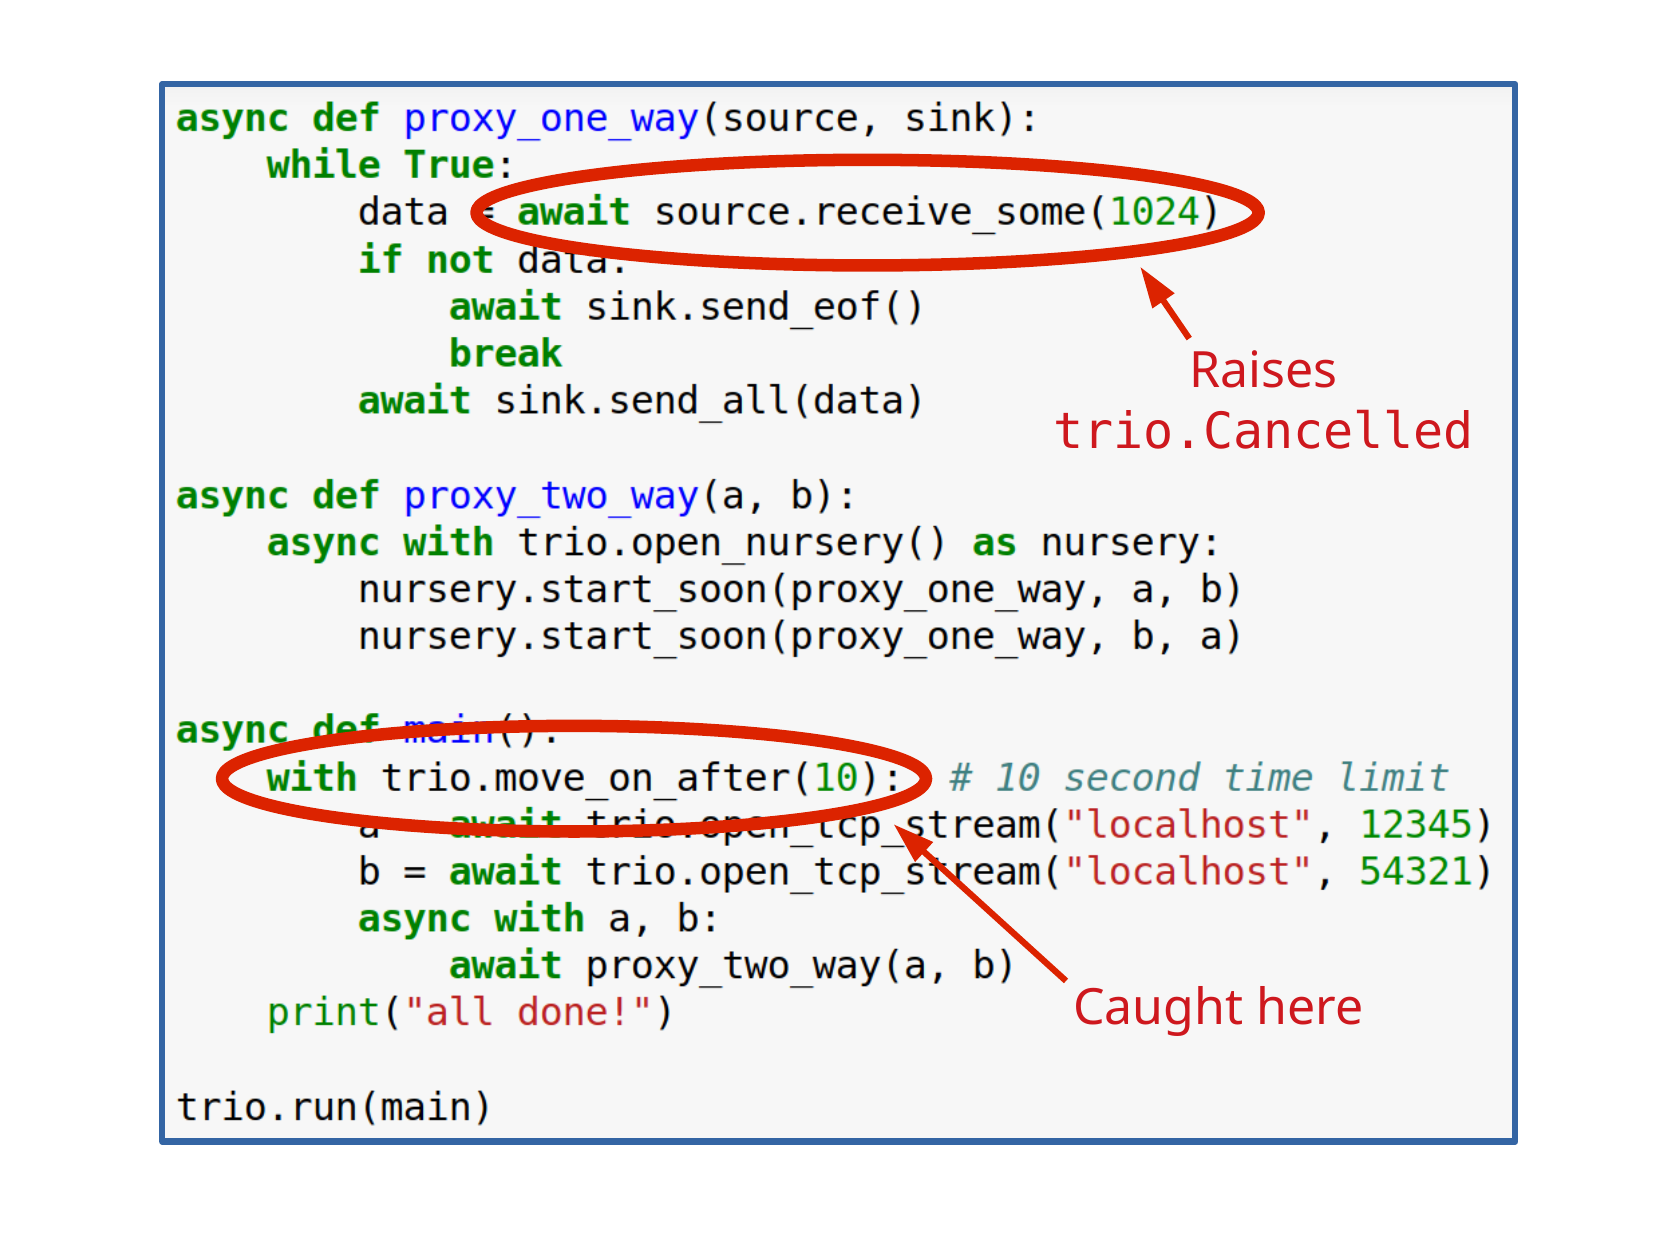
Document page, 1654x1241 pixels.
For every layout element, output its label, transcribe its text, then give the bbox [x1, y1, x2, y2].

text_box Raises trio.Cancelled [1020, 326, 1507, 487]
text_box Caught here [975, 963, 1462, 1124]
picture [165, 87, 1513, 1139]
